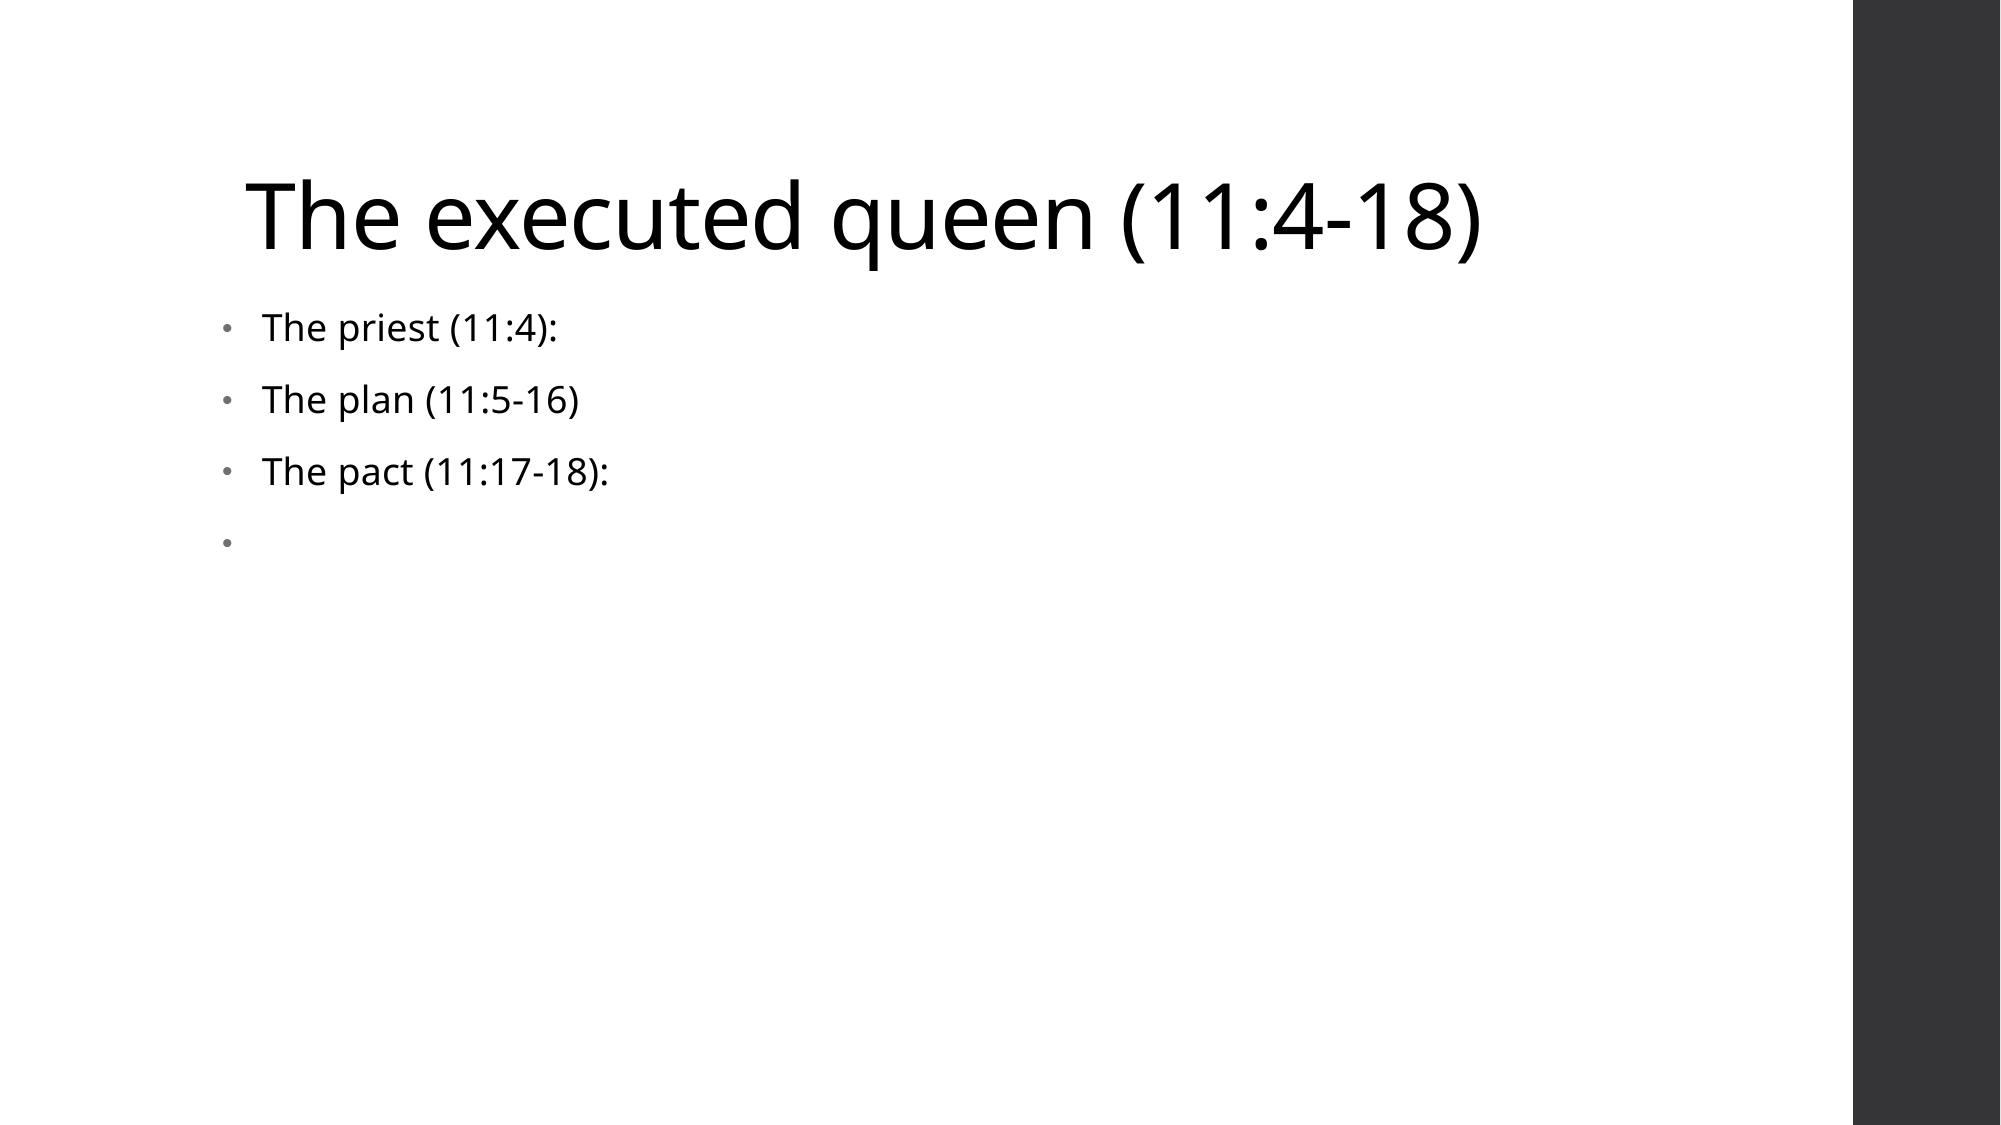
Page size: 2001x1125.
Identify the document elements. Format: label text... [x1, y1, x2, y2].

title The executed queen (11:4-18) [206, 60, 1797, 278]
list The priest (11:4): The plan (11:5-16) The pact (11:17-18): [206, 299, 1617, 1014]
